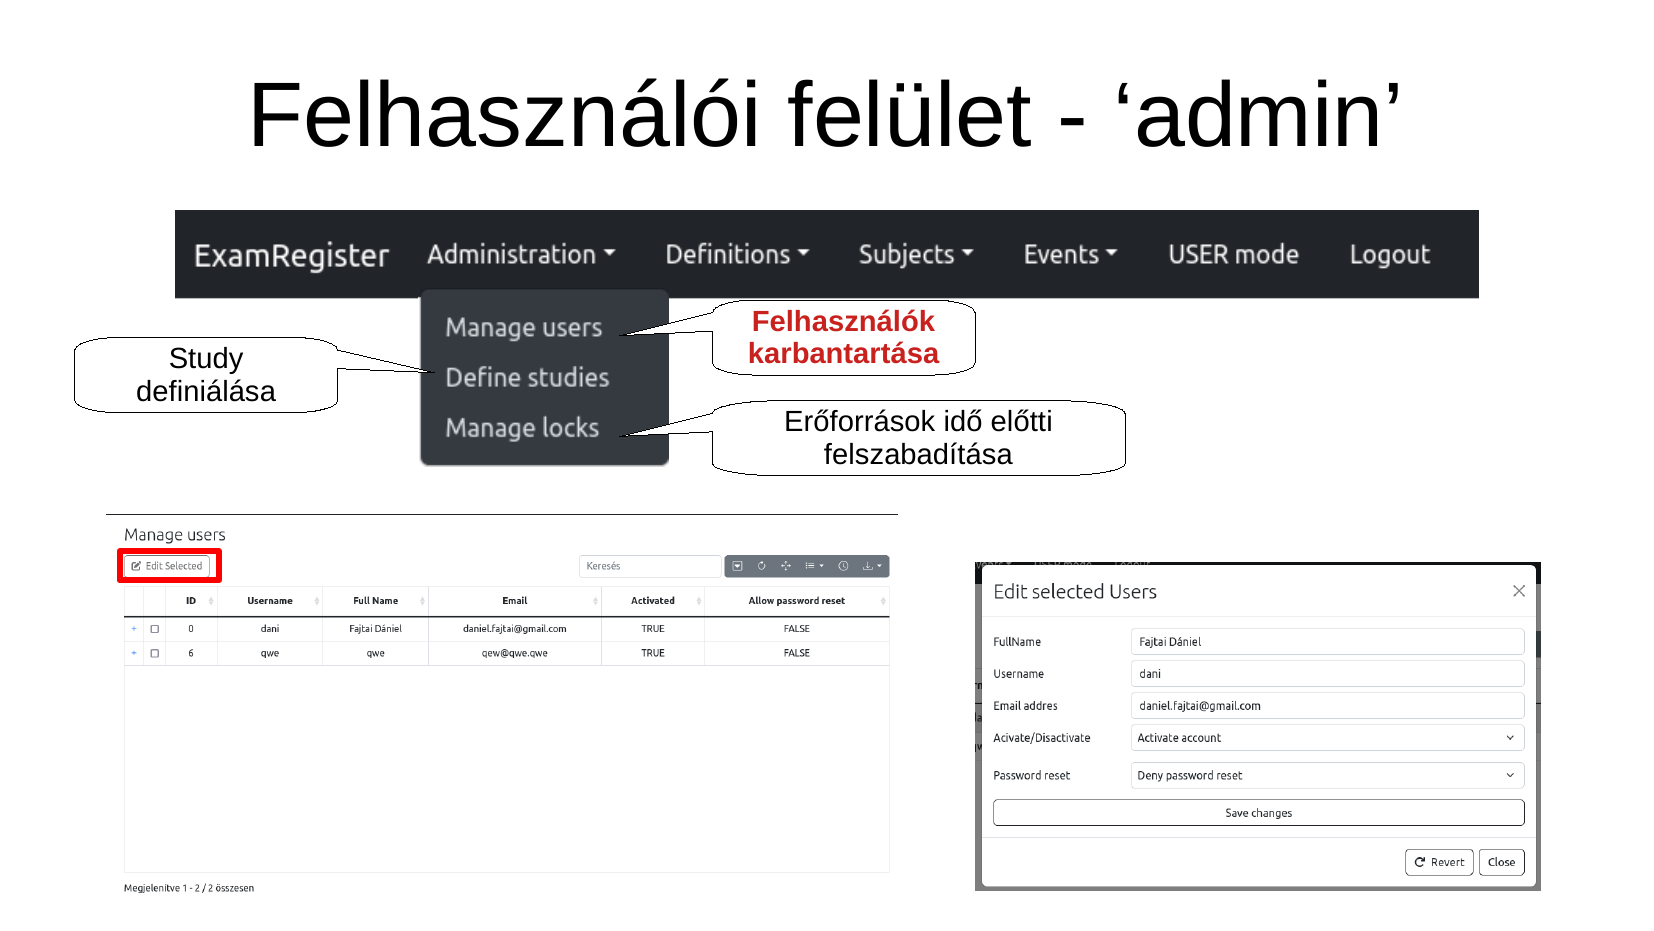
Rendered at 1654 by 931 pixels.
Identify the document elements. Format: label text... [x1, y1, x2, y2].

text_box Felhasználók karbantartása [619, 300, 976, 376]
picture [106, 514, 898, 901]
text_box Erőforrások idő előtti felszabadítása [619, 400, 1126, 476]
title Felhasználói felület - ‘admin’ [82, 37, 1571, 193]
picture [175, 210, 1479, 467]
picture [975, 562, 1541, 891]
text_box Study definiálása [74, 337, 435, 413]
